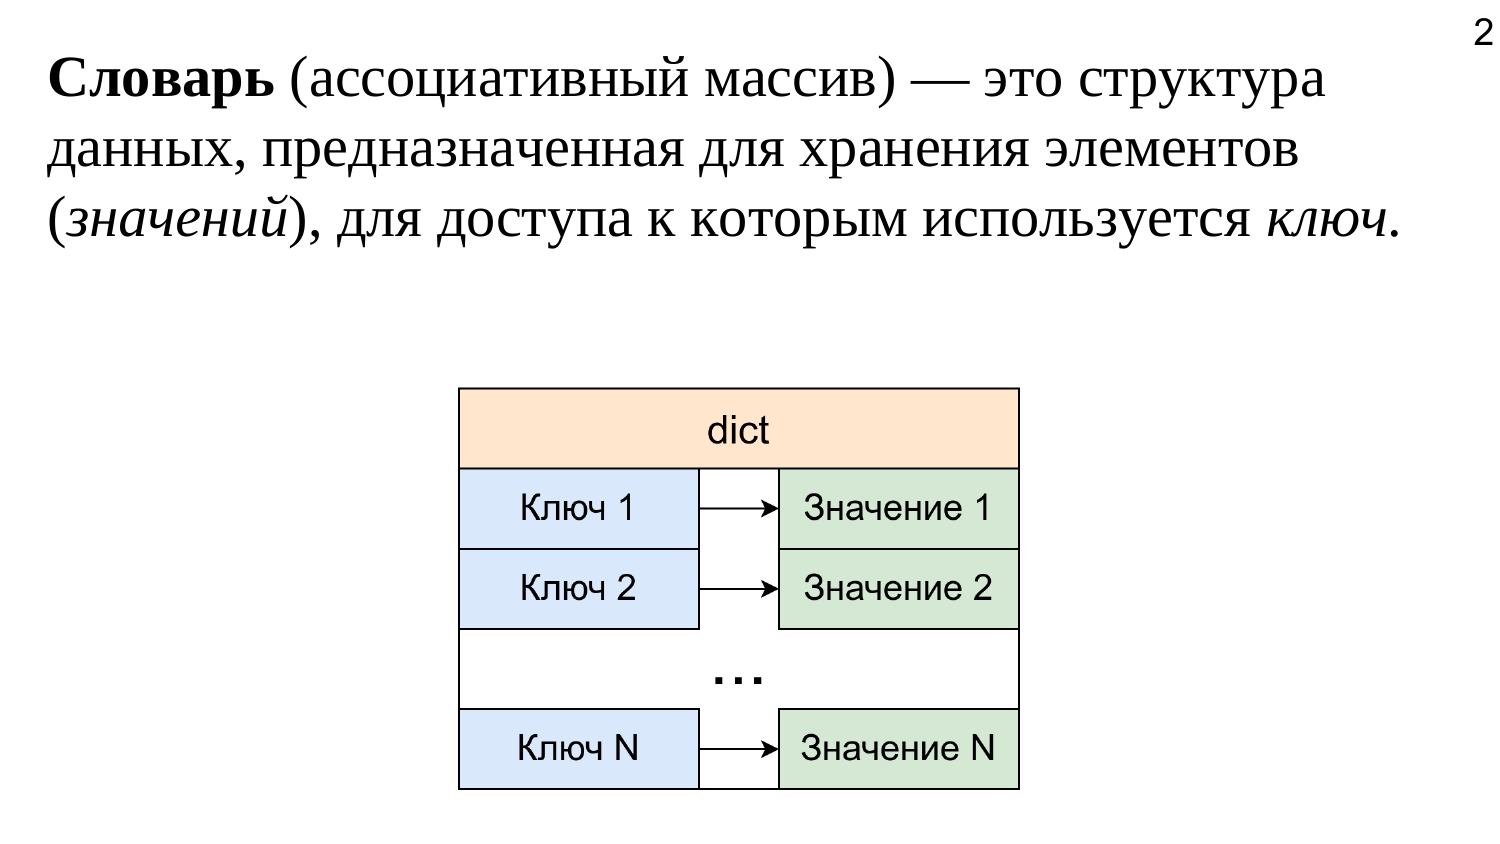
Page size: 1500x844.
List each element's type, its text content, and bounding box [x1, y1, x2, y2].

text_box Словарь (ассоциативный массив) — это структура данных, предназначенная для хранения элементов (значений), для доступа к которым используется ключ. [47, 31, 1465, 537]
picture [448, 377, 1030, 800]
